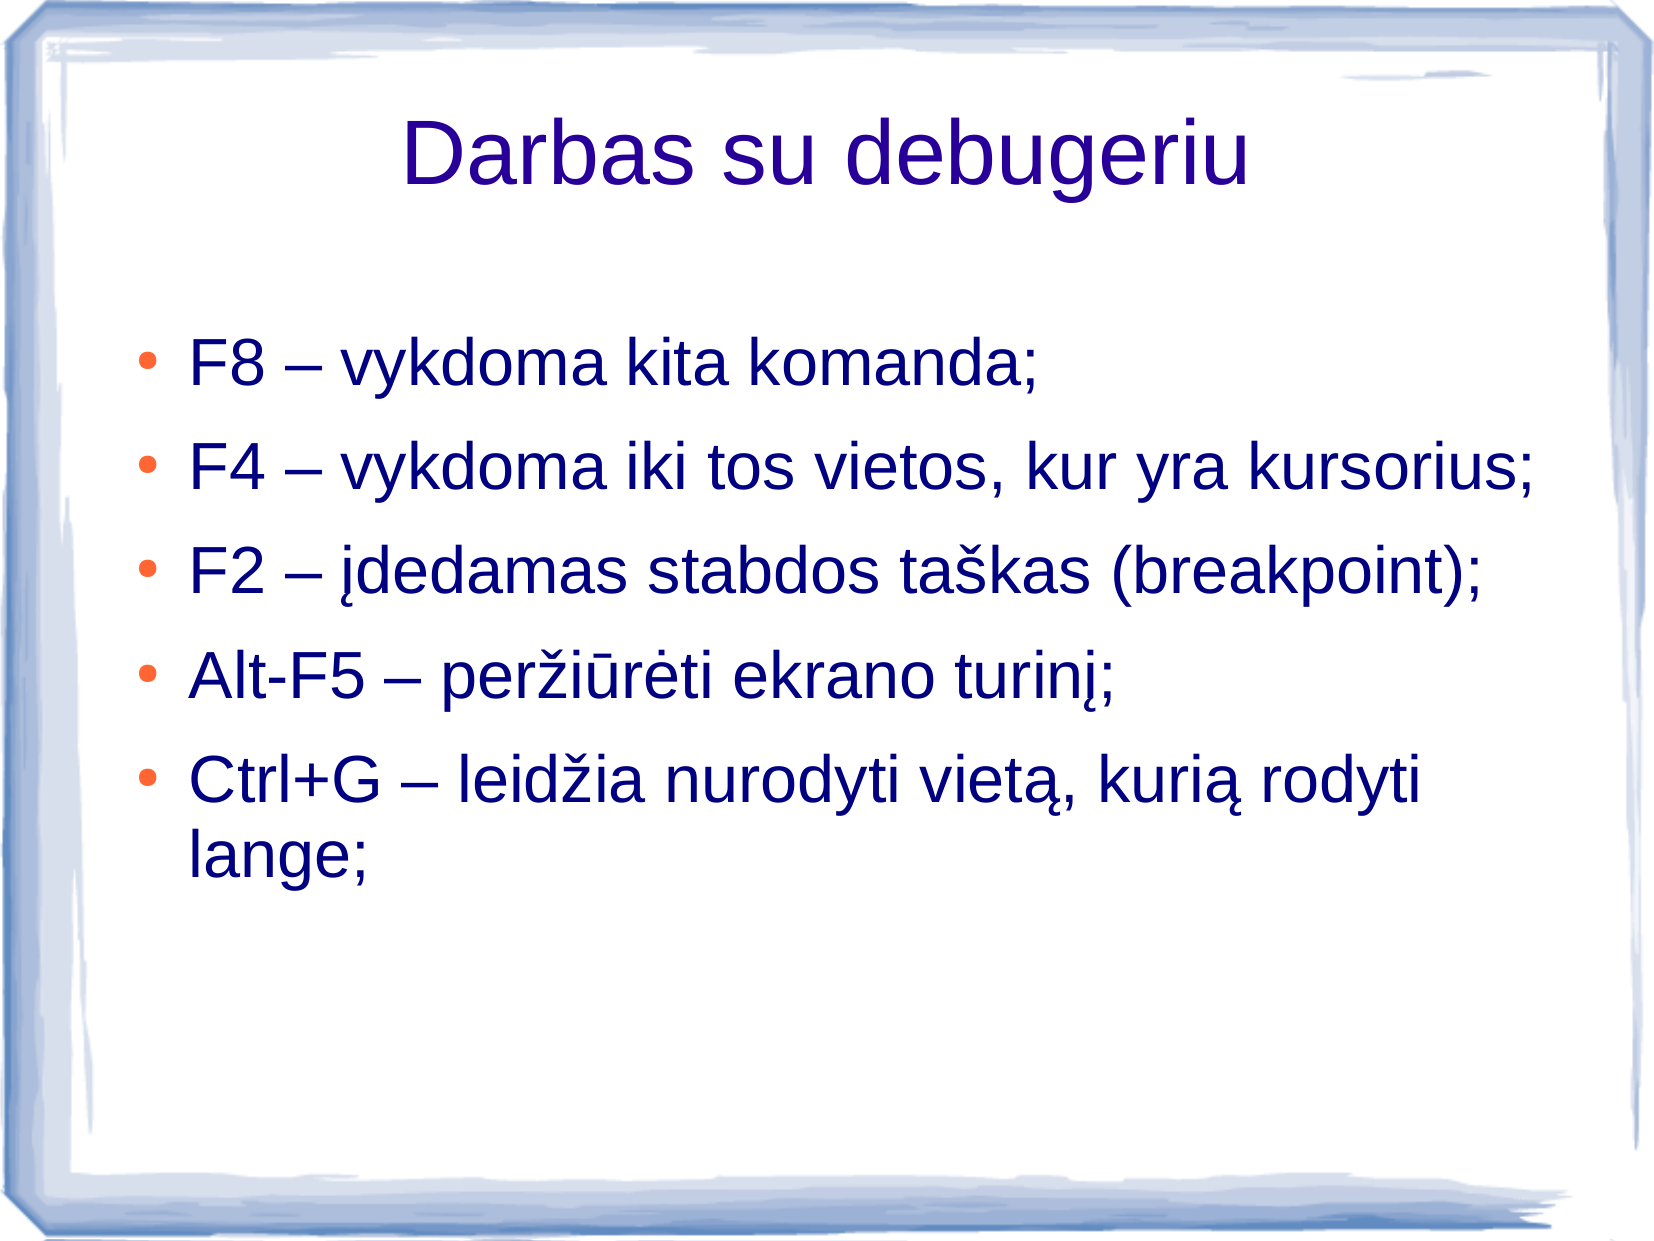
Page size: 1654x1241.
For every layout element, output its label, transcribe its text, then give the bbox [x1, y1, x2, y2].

list F8 – vykdoma kita komanda; F4 – vykdoma iki tos vietos, kur yra kursorius; F2 – įdedamas stabdos taškas (breakpoint); Alt-F5 – peržiūrėti ekrano turinį; Ctrl+G – leidžia nurodyti vietą, kurią rodyti lange; [118, 324, 1571, 990]
title Darbas su debugeriu [82, 49, 1571, 257]
picture [0, 0, 1654, 1241]
